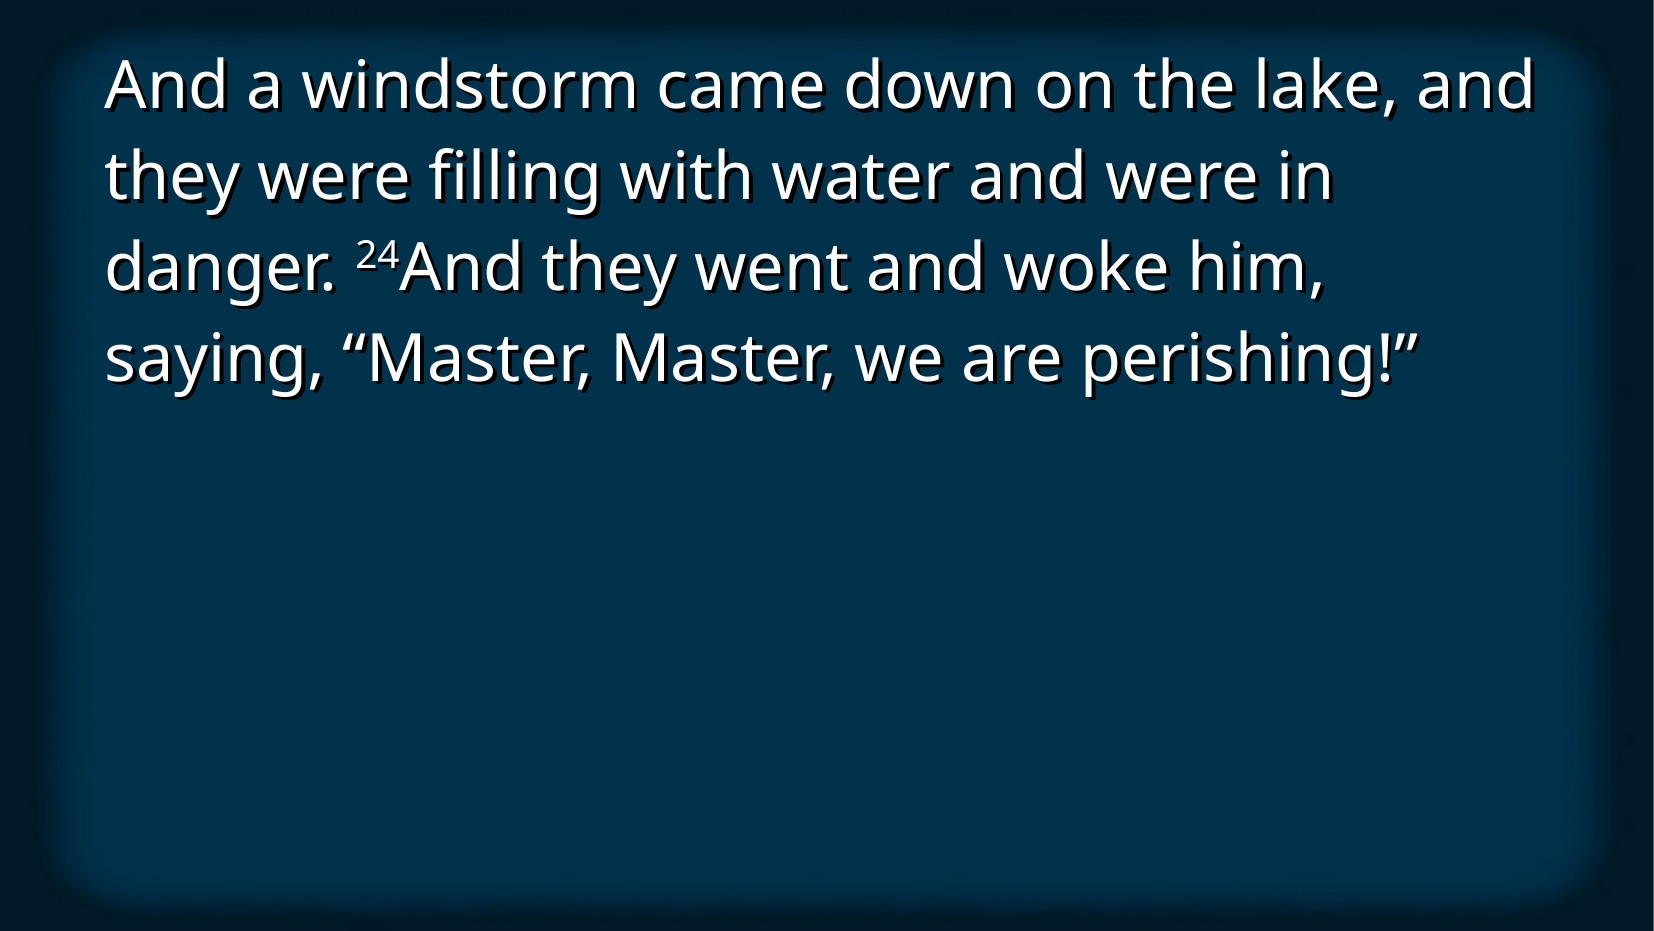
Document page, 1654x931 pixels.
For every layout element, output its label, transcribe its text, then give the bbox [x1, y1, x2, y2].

text_box And a windstorm came down on the lake, and they were filling with water and were in danger. 24And they went and woke him, saying, “Master, Master, we are perishing!” [90, 30, 1576, 400]
picture [0, 0, 1654, 931]
